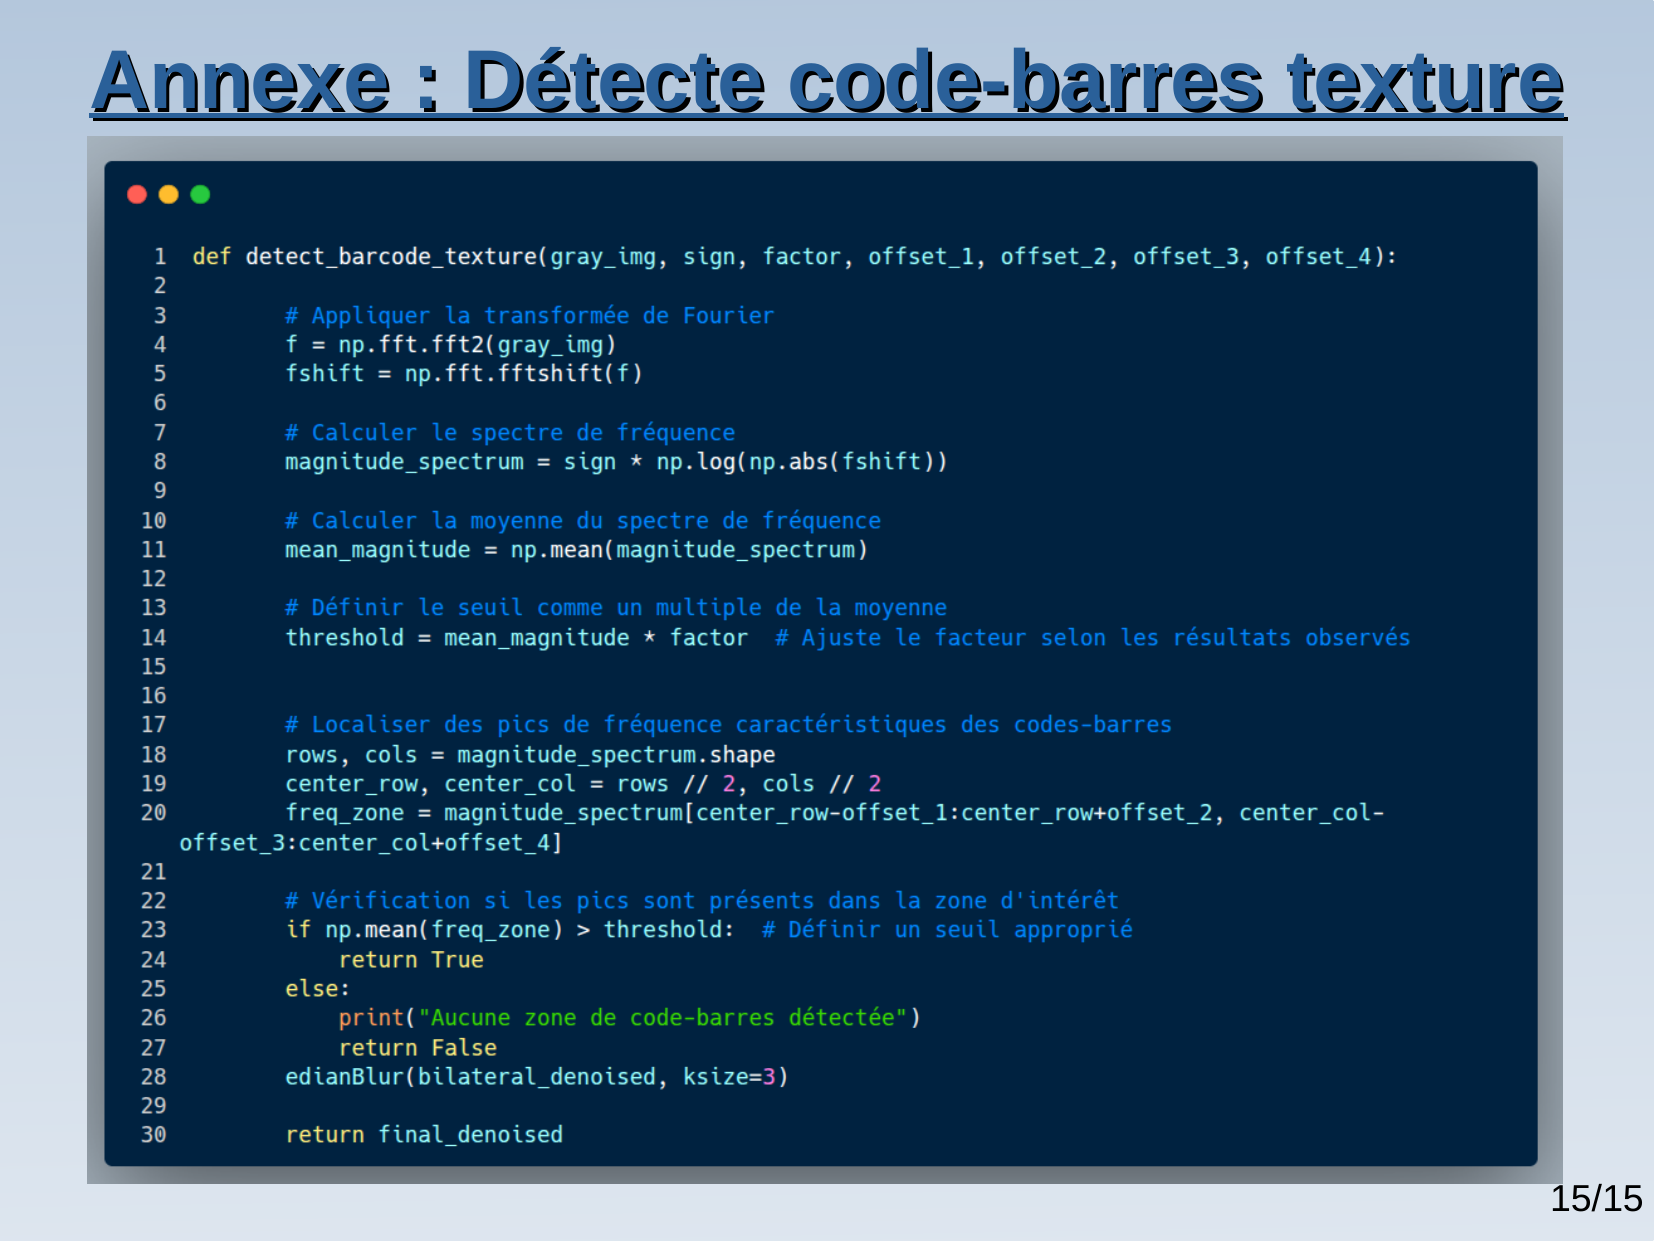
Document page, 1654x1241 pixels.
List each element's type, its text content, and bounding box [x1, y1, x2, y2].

title Annexe : Détecte code-barres texture [82, 0, 1571, 184]
picture [87, 136, 1563, 1184]
